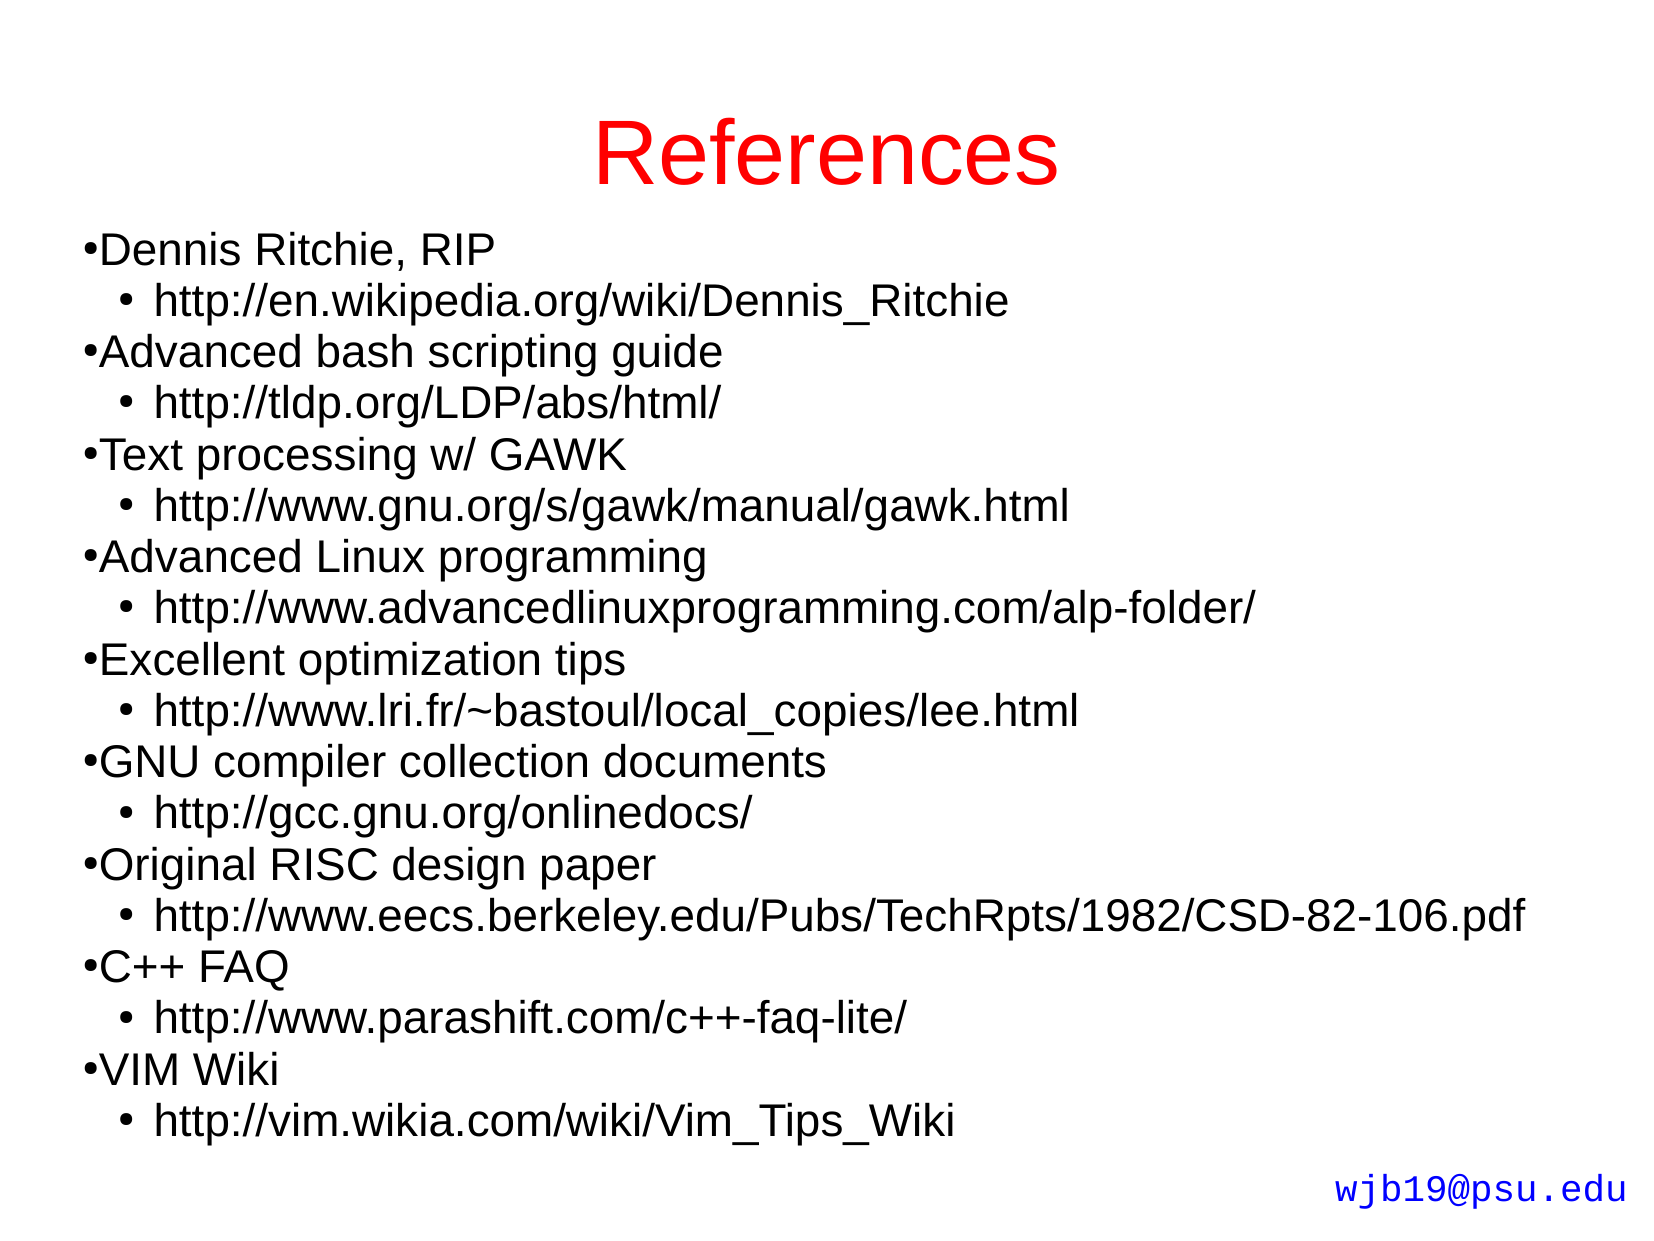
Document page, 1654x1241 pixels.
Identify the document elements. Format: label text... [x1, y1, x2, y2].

title References [82, 49, 1571, 223]
text_box wjb19@psu.edu [1320, 1162, 1643, 1220]
subtitle Dennis Ritchie, RIP http://en.wikipedia.org/wiki/Dennis_Ritchie Advanced bash scripting guide http://tldp.org/LDP/abs/html/ Text processing w/ GAWK http://www.gnu.org/s/gawk/manual/gawk.html Advanced Linux programming http://www.advancedlinuxprogramming.com/alp-folder/ Excellent optimization tips http://www.lri.fr/~bastoul/local_copies/lee.html GNU compiler collection documents http://gcc.gnu.org/onlinedocs/ Original RISC design paper http://www.eecs.berkeley.edu/Pubs/TechRpts/1982/CSD-82-106.pdf C++ FAQ http://www.parashift.com/c++-faq-lite/ VIM Wiki http://vim.wikia.com/wiki/Vim_Tips_Wiki [82, 223, 1571, 1241]
